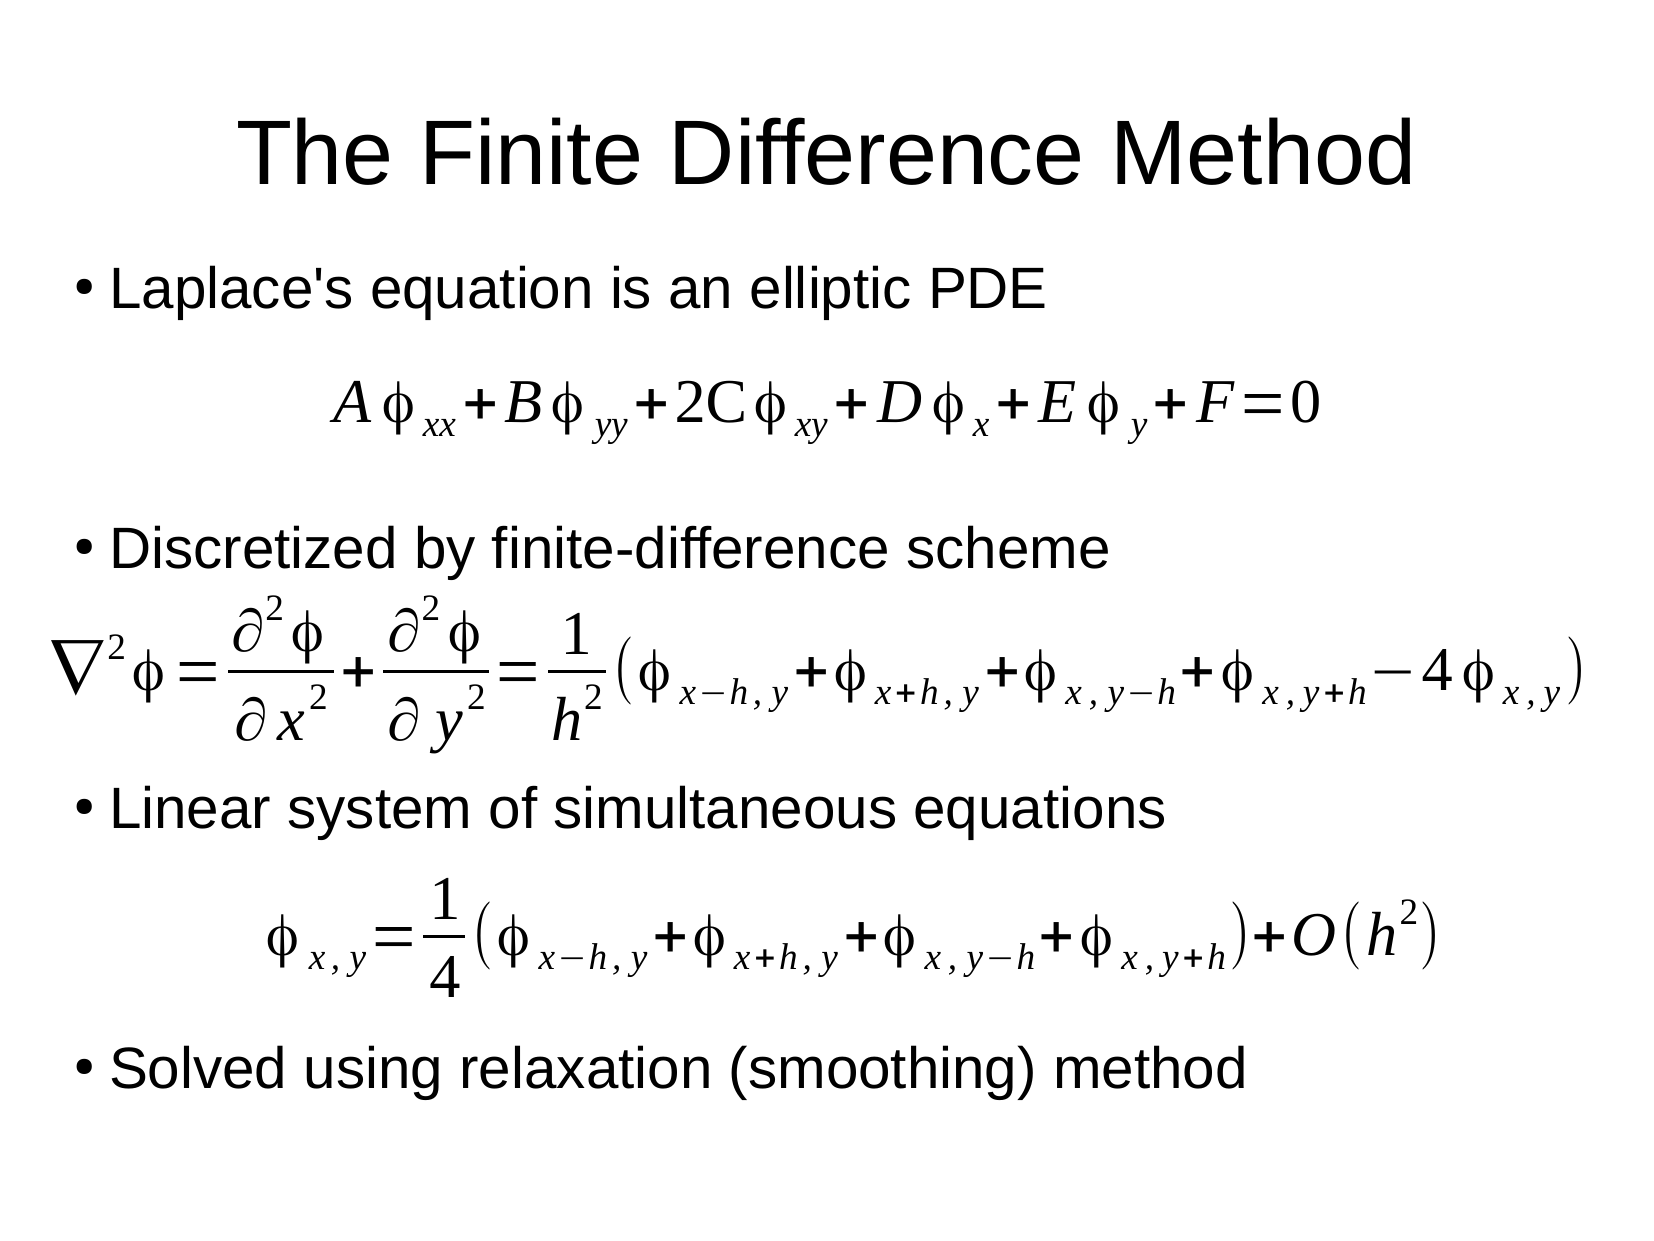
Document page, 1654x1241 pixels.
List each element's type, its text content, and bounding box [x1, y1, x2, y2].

title The Finite Difference Method [82, 49, 1571, 248]
chart [260, 863, 1448, 1011]
chart [41, 587, 1593, 755]
text_box Laplace's equation is an elliptic PDE Discretized by finite-difference scheme Linear system of simultaneous equations Solved using relaxation (smoothing) method [59, 248, 1583, 587]
text_box Laplace's equation is an elliptic PDE Discretized by finite-difference scheme Linear system of simultaneous equations Solved using relaxation (smoothing) method [59, 755, 1583, 1109]
chart [321, 366, 1329, 445]
